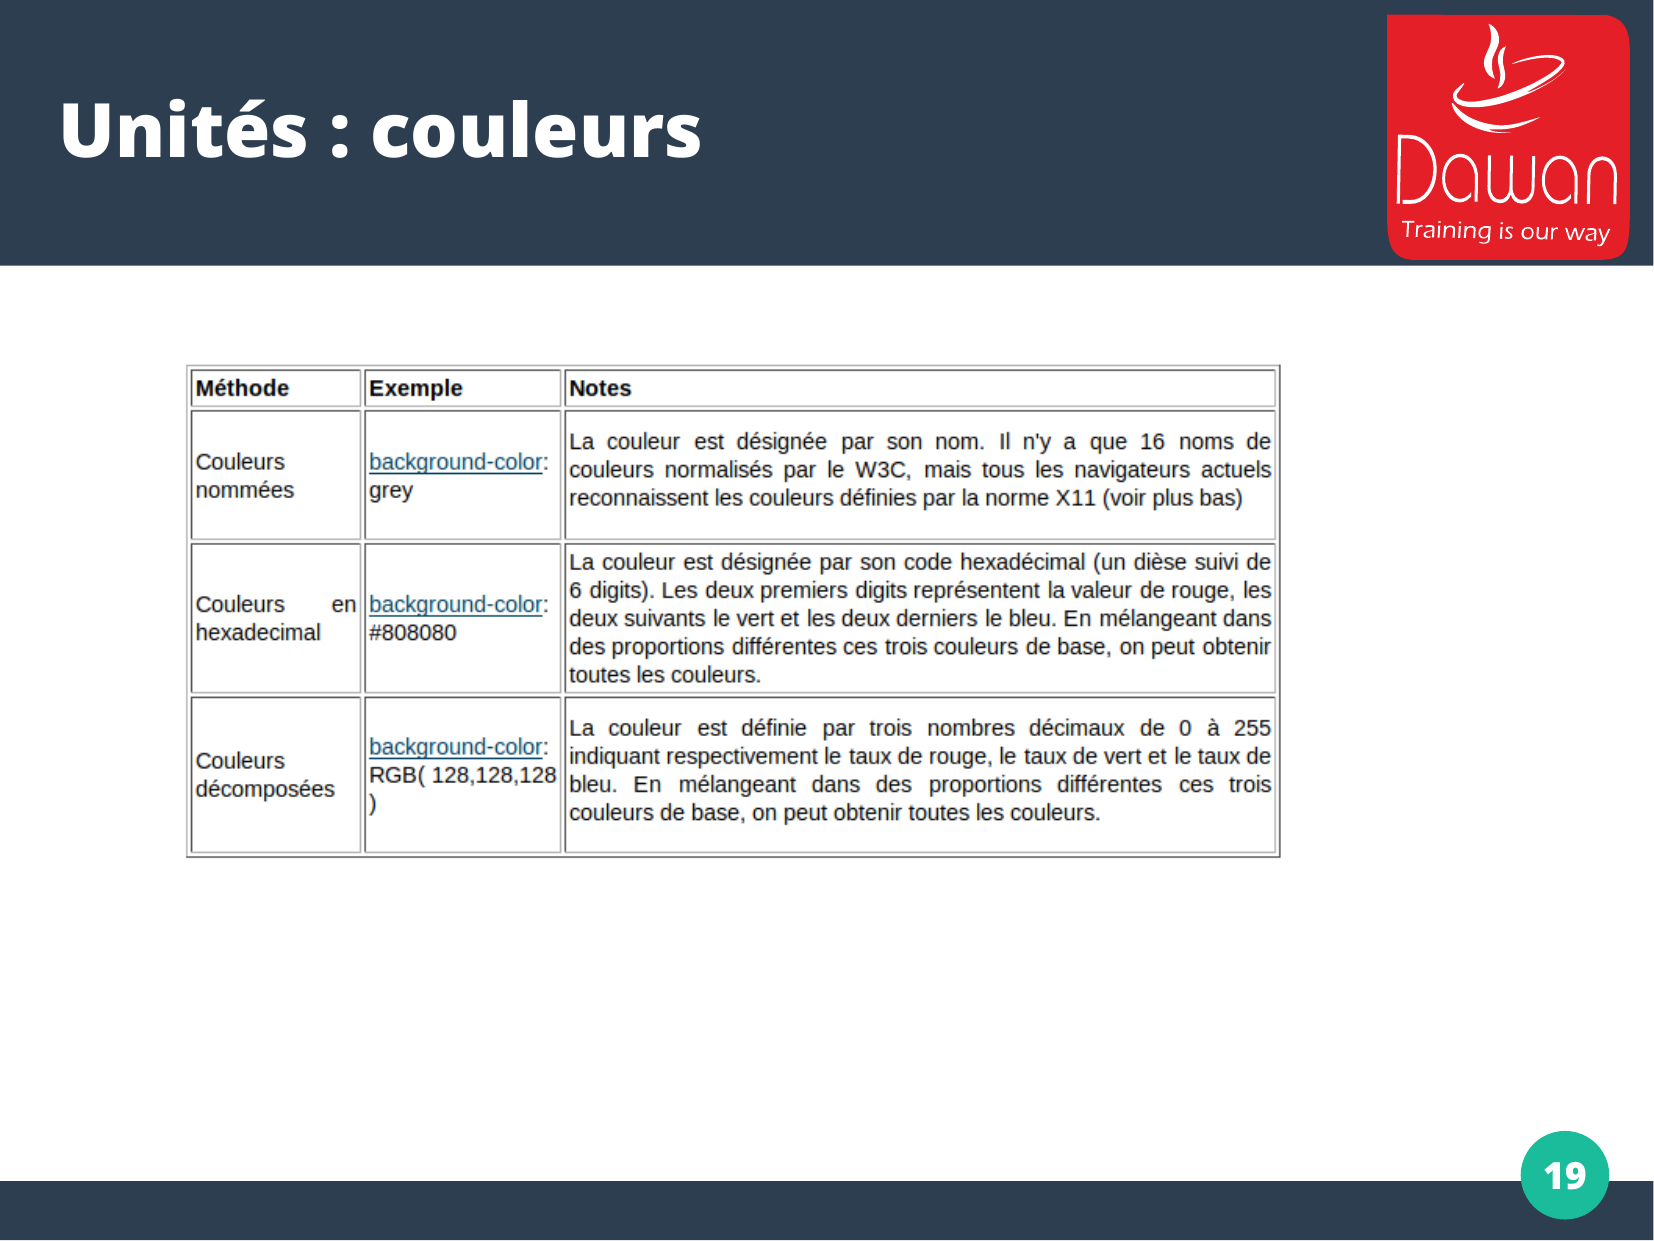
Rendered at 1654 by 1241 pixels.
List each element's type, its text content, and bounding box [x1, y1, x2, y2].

picture [1387, 14, 1630, 260]
title Unités : couleurs [59, 49, 1387, 207]
picture [177, 354, 1320, 891]
